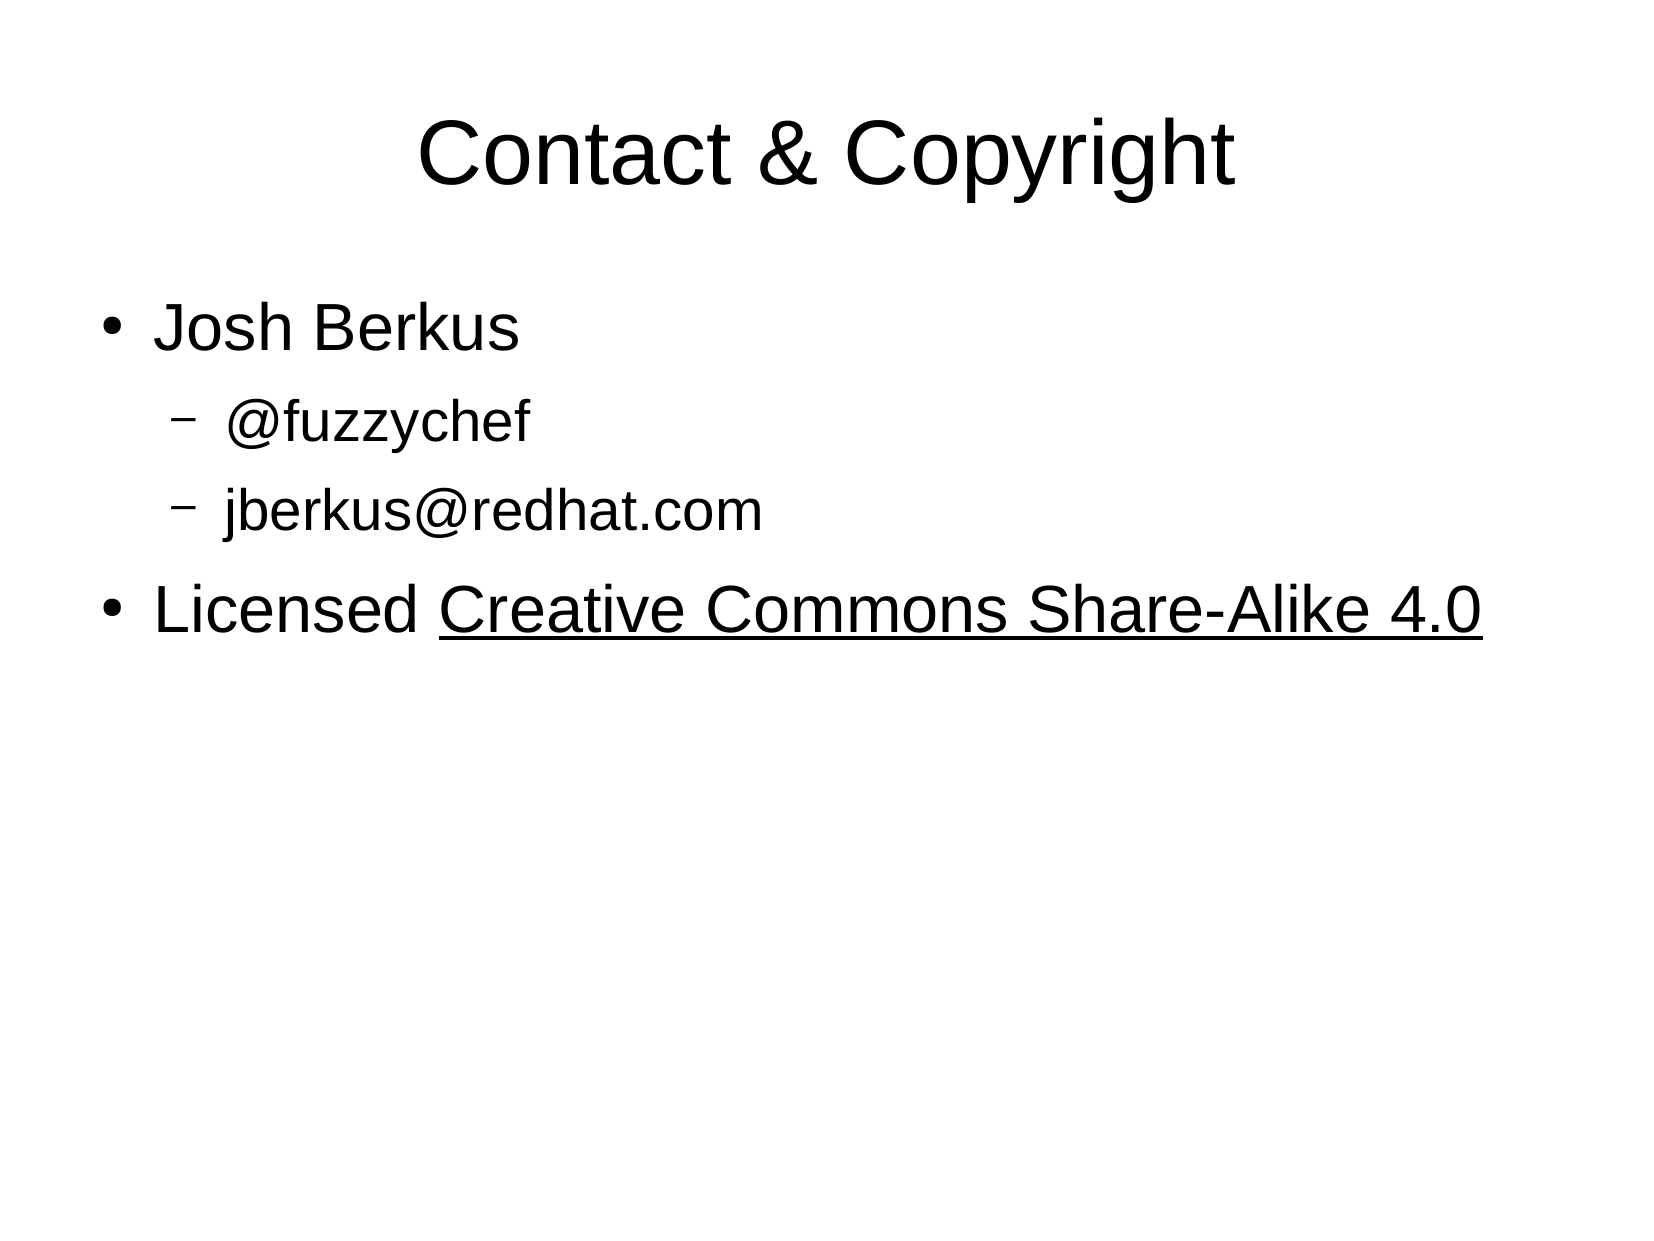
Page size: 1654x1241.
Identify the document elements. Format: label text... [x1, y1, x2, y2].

title Contact & Copyright [82, 49, 1571, 257]
list Josh Berkus @fuzzychef jberkus@redhat.com Licensed Creative Commons Share-Alike 4.0 [82, 290, 1571, 1010]
